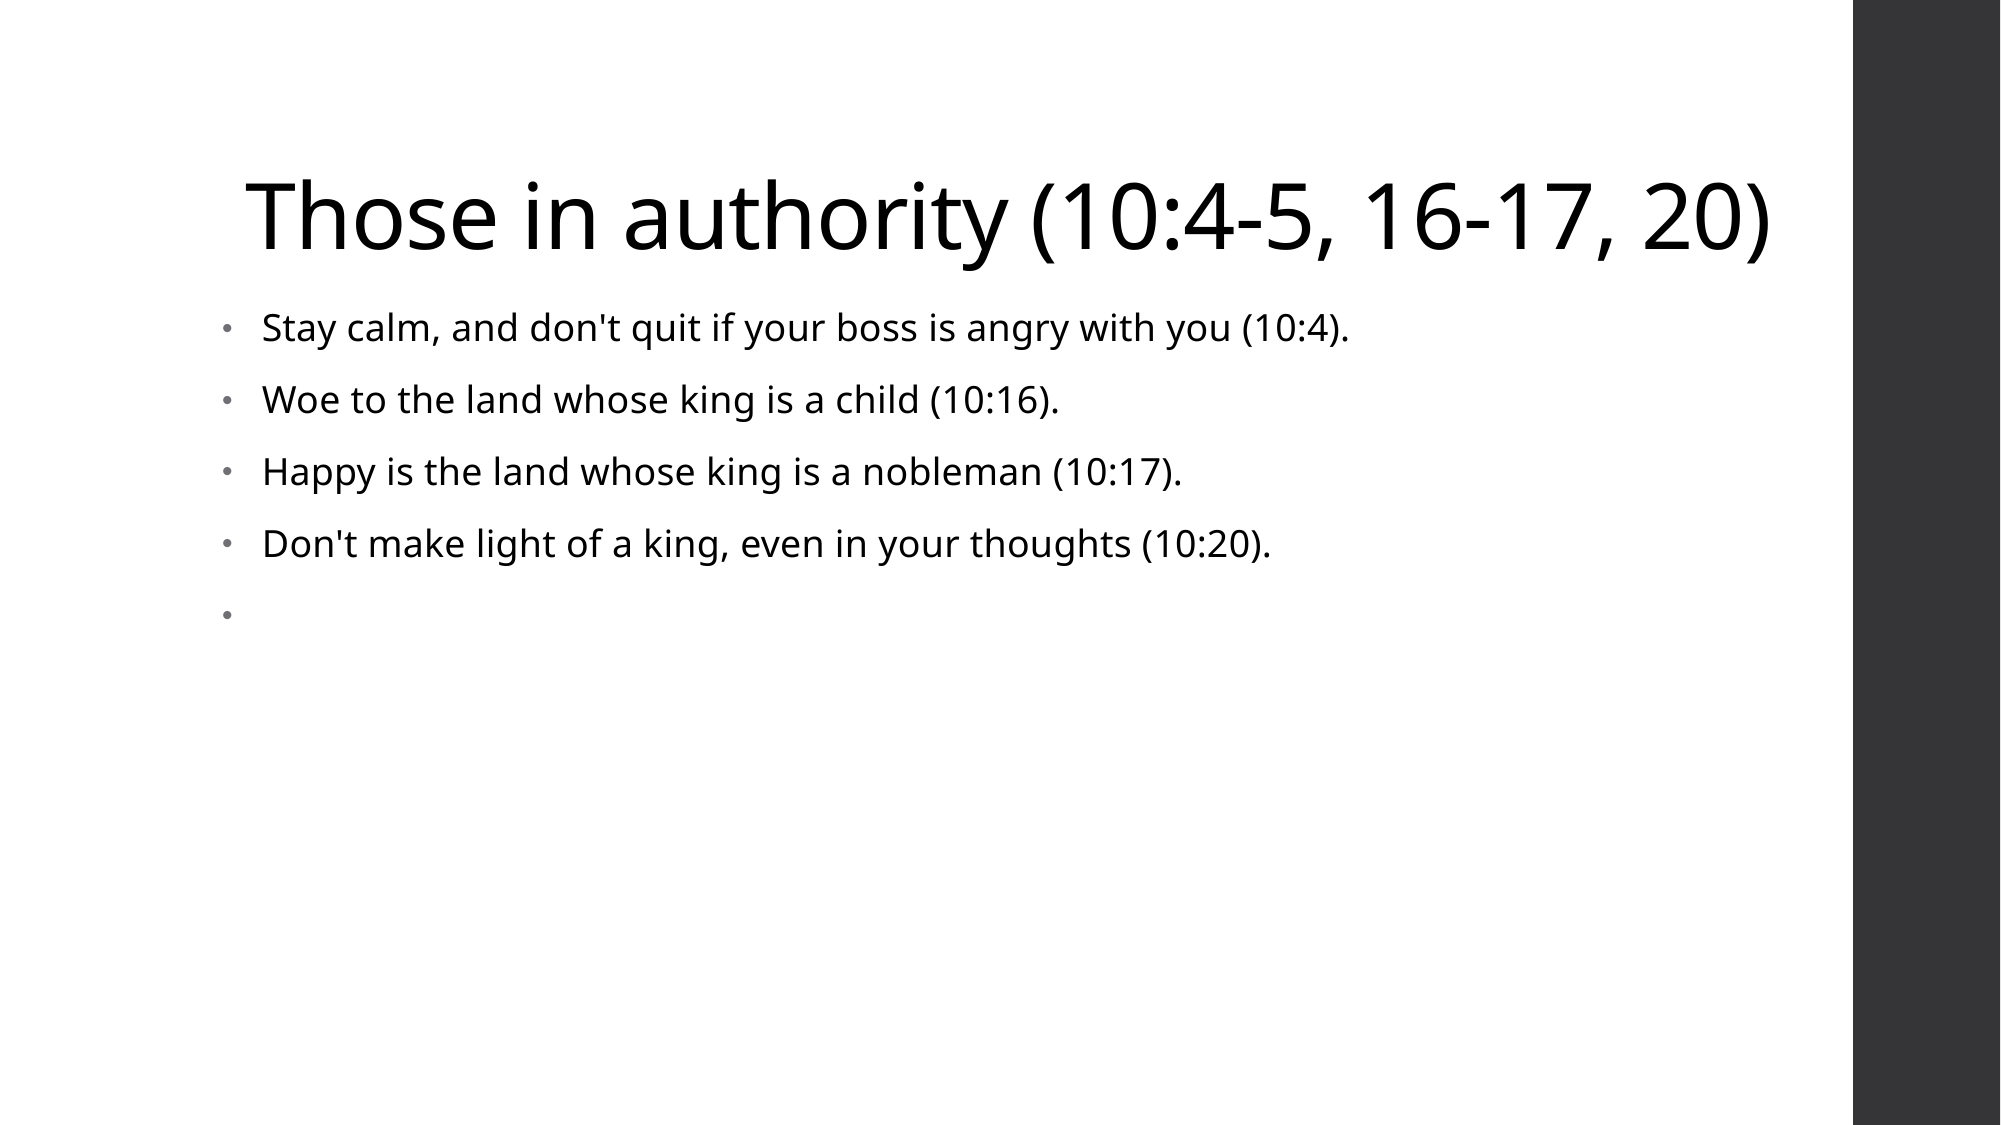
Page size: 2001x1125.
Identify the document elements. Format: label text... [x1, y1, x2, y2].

title Those in authority (10:4-5, 16-17, 20) [206, 60, 1797, 278]
list Stay calm, and don't quit if your boss is angry with you (10:4). Woe to the land whose king is a child (10:16). Happy is the land whose king is a nobleman (10:17). Don't make light of a king, even in your thoughts (10:20). [206, 299, 1617, 1014]
